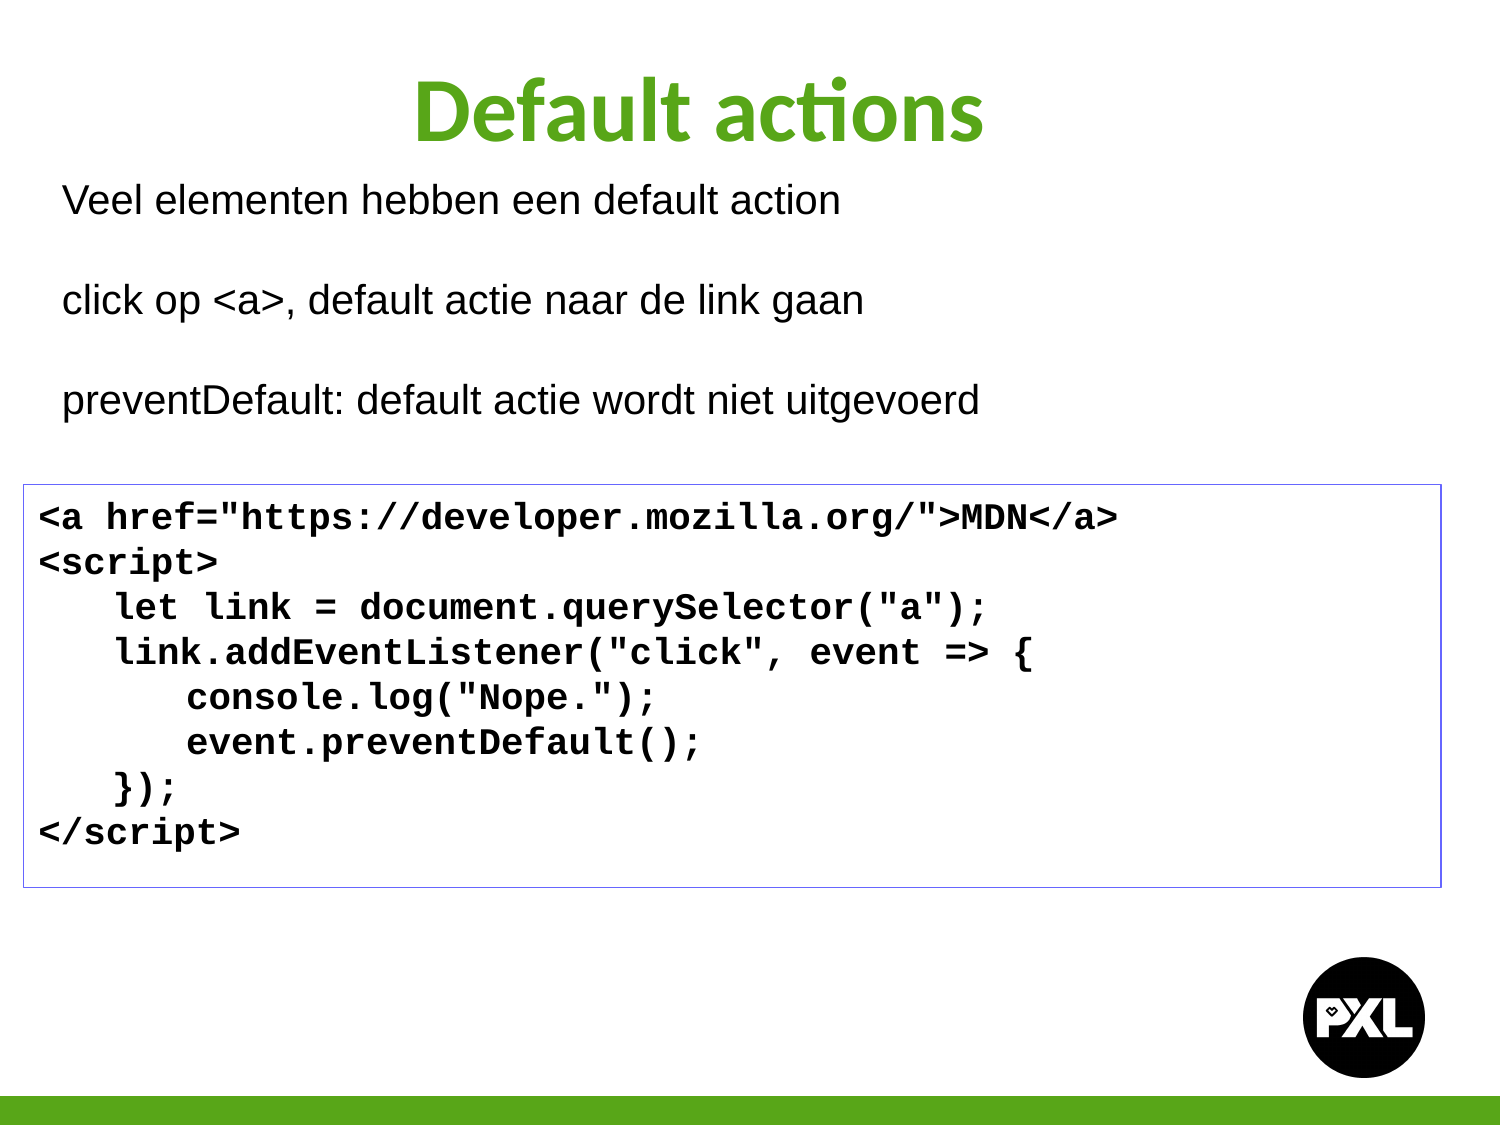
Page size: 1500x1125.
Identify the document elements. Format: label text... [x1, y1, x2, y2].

text_box Veel elementen hebben een default action click op <a>, default actie naar de link gaan preventDefault: default actie wordt niet uitgevoerd [47, 165, 1441, 484]
picture [1303, 957, 1425, 1078]
text_box Default actions [0, 42, 1443, 168]
text_box <a href="https://developer.mozilla.org/">MDN</a> <script> let link = document.querySelector("a"); link.addEventListener("click", event => { console.log("Nope."); event.preventDefault(); }); </script> [23, 484, 1441, 888]
